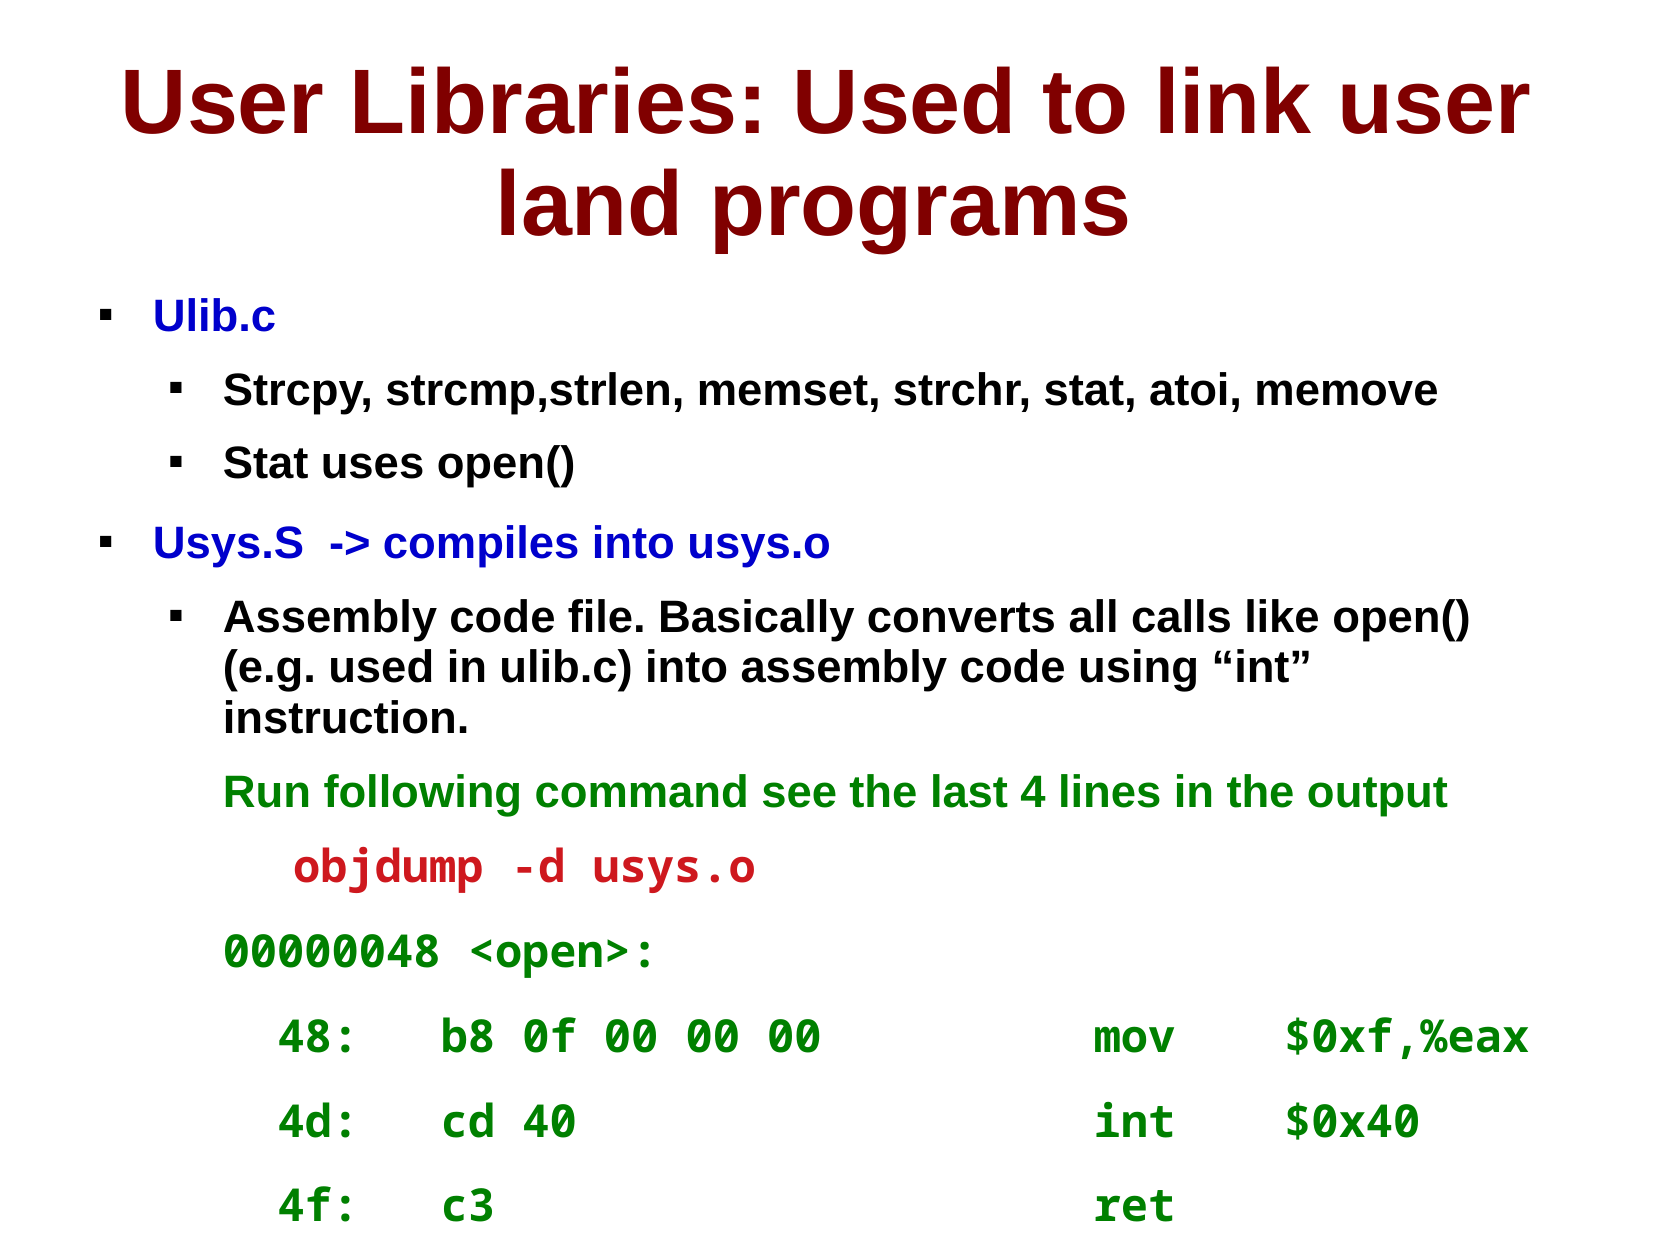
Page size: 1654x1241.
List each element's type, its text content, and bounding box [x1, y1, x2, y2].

list Ulib.c Strcpy, strcmp,strlen, memset, strchr, stat, atoi, memove Stat uses open() Usys.S -> compiles into usys.o Assembly code file. Basically converts all calls like open() (e.g. used in ulib.c) into assembly code using “int” instruction. Run following command see the last 4 lines in the output objdump -d usys.o 00000048 <open>: 48: b8 0f 00 00 00 mov $0xf,%eax 4d: cd 40 int $0x40 4f: c3 ret [82, 290, 1571, 1241]
title User Libraries: Used to link user land programs [82, 16, 1571, 290]
